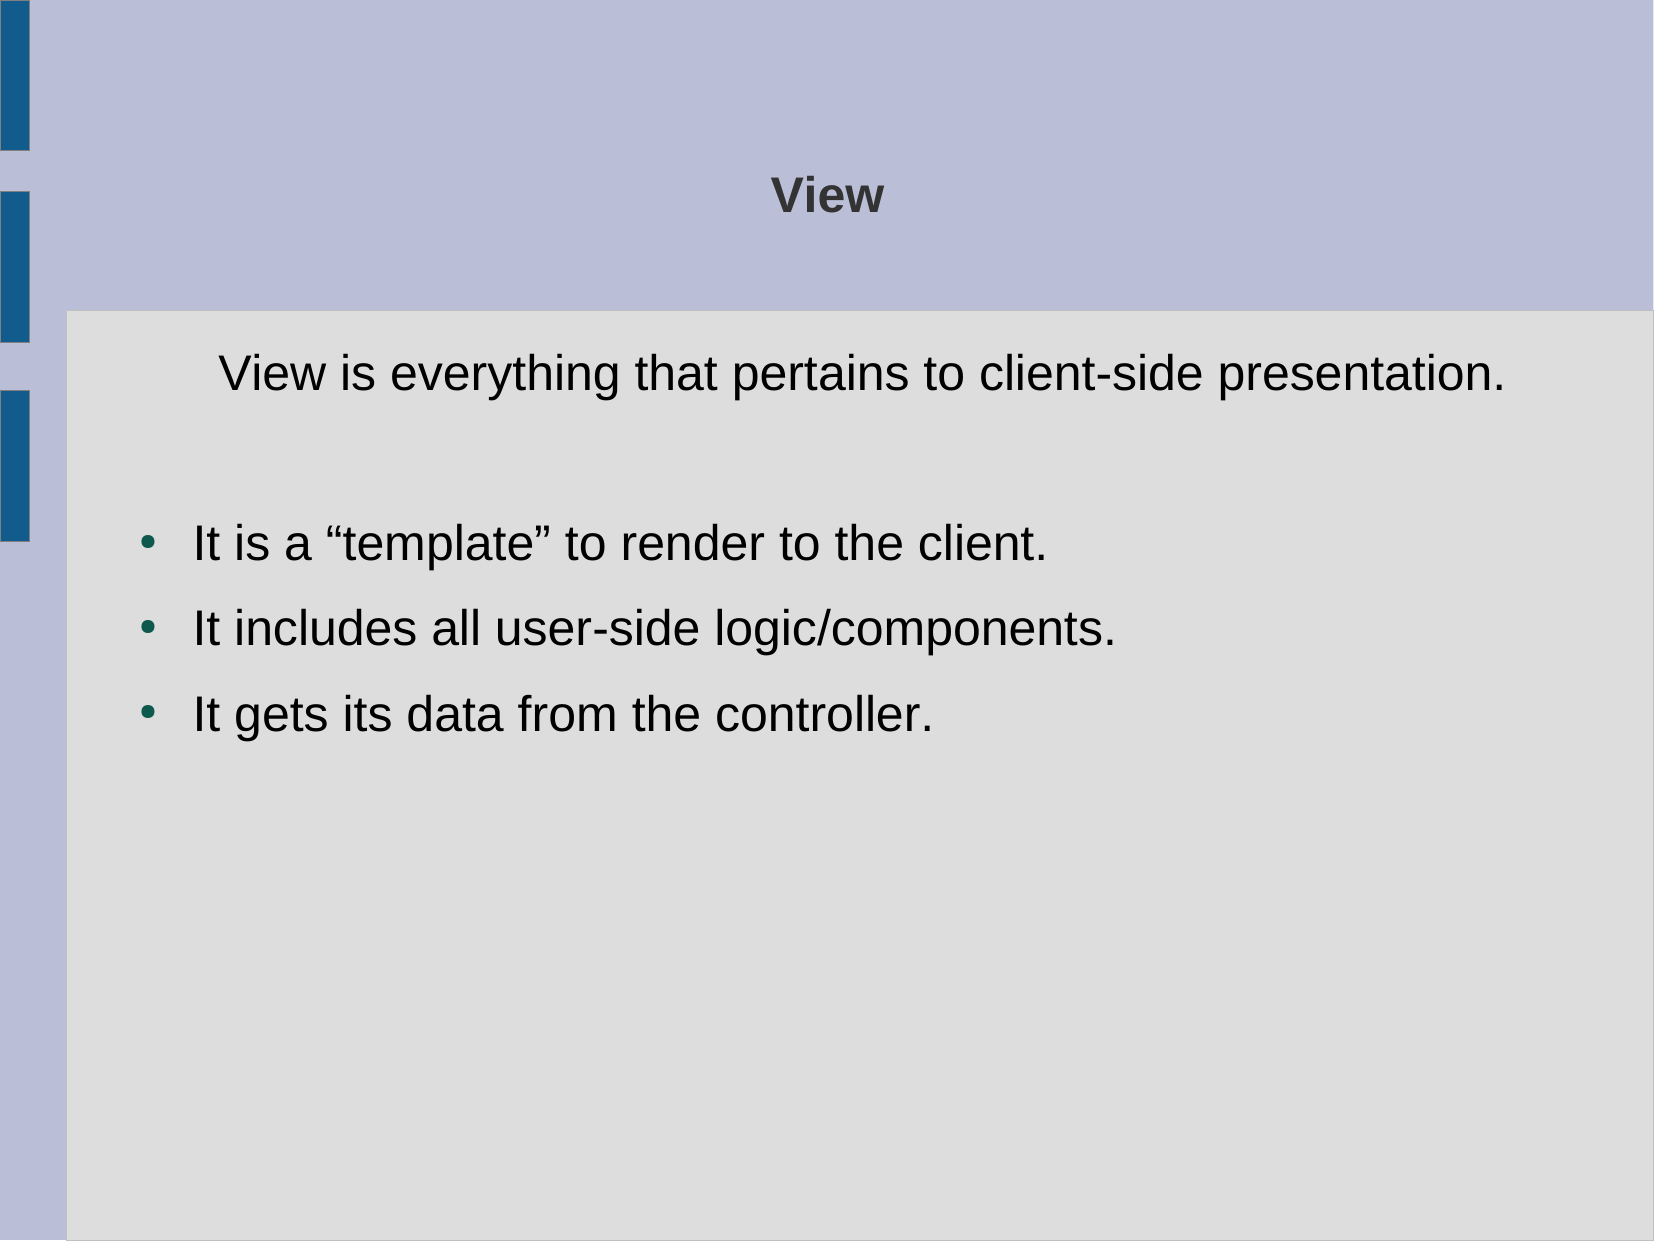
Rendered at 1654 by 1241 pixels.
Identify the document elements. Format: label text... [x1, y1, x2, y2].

title View [121, 91, 1534, 299]
list View is everything that pertains to client-side presentation. It is a “template” to render to the client. It includes all user-side logic/components. It gets its data from the controller. [121, 344, 1534, 1127]
